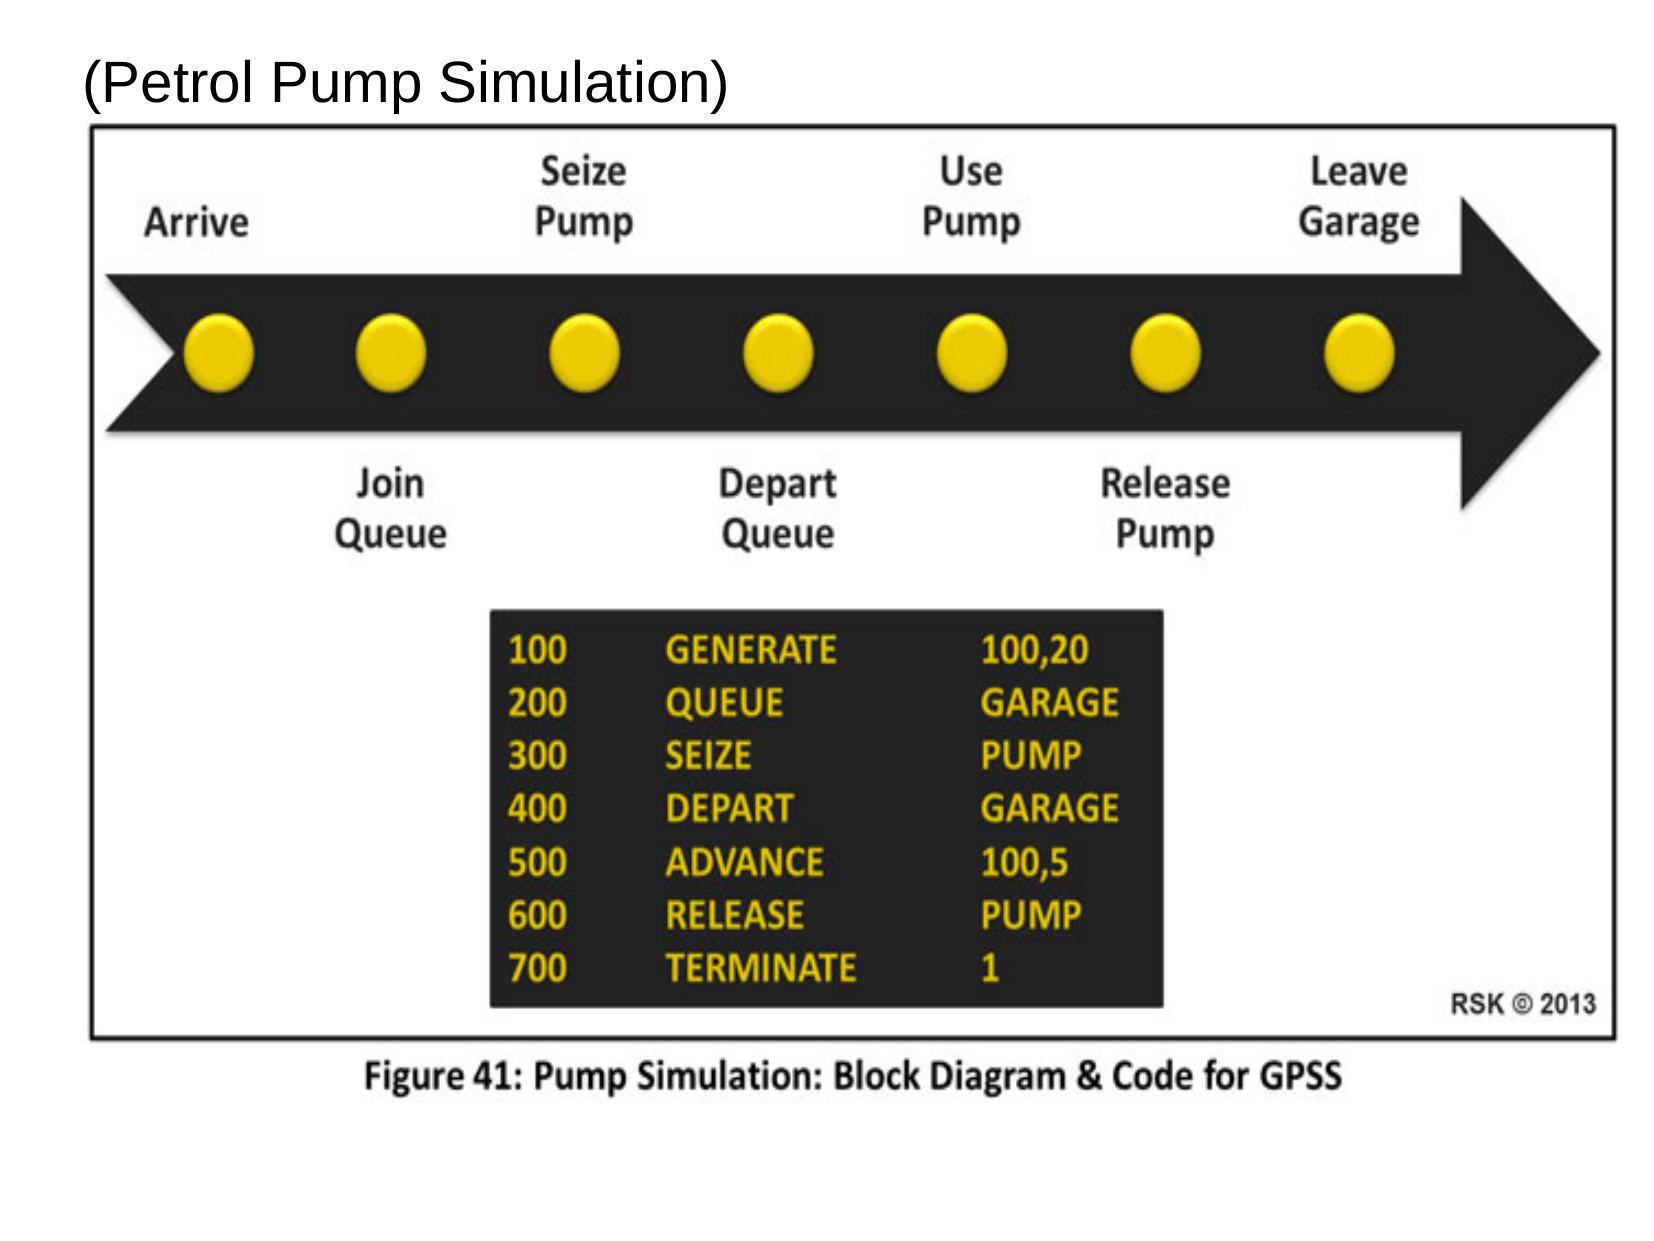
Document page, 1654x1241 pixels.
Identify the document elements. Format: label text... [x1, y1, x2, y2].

picture [84, 117, 1621, 1111]
title (Petrol Pump Simulation) [82, 49, 1186, 121]
